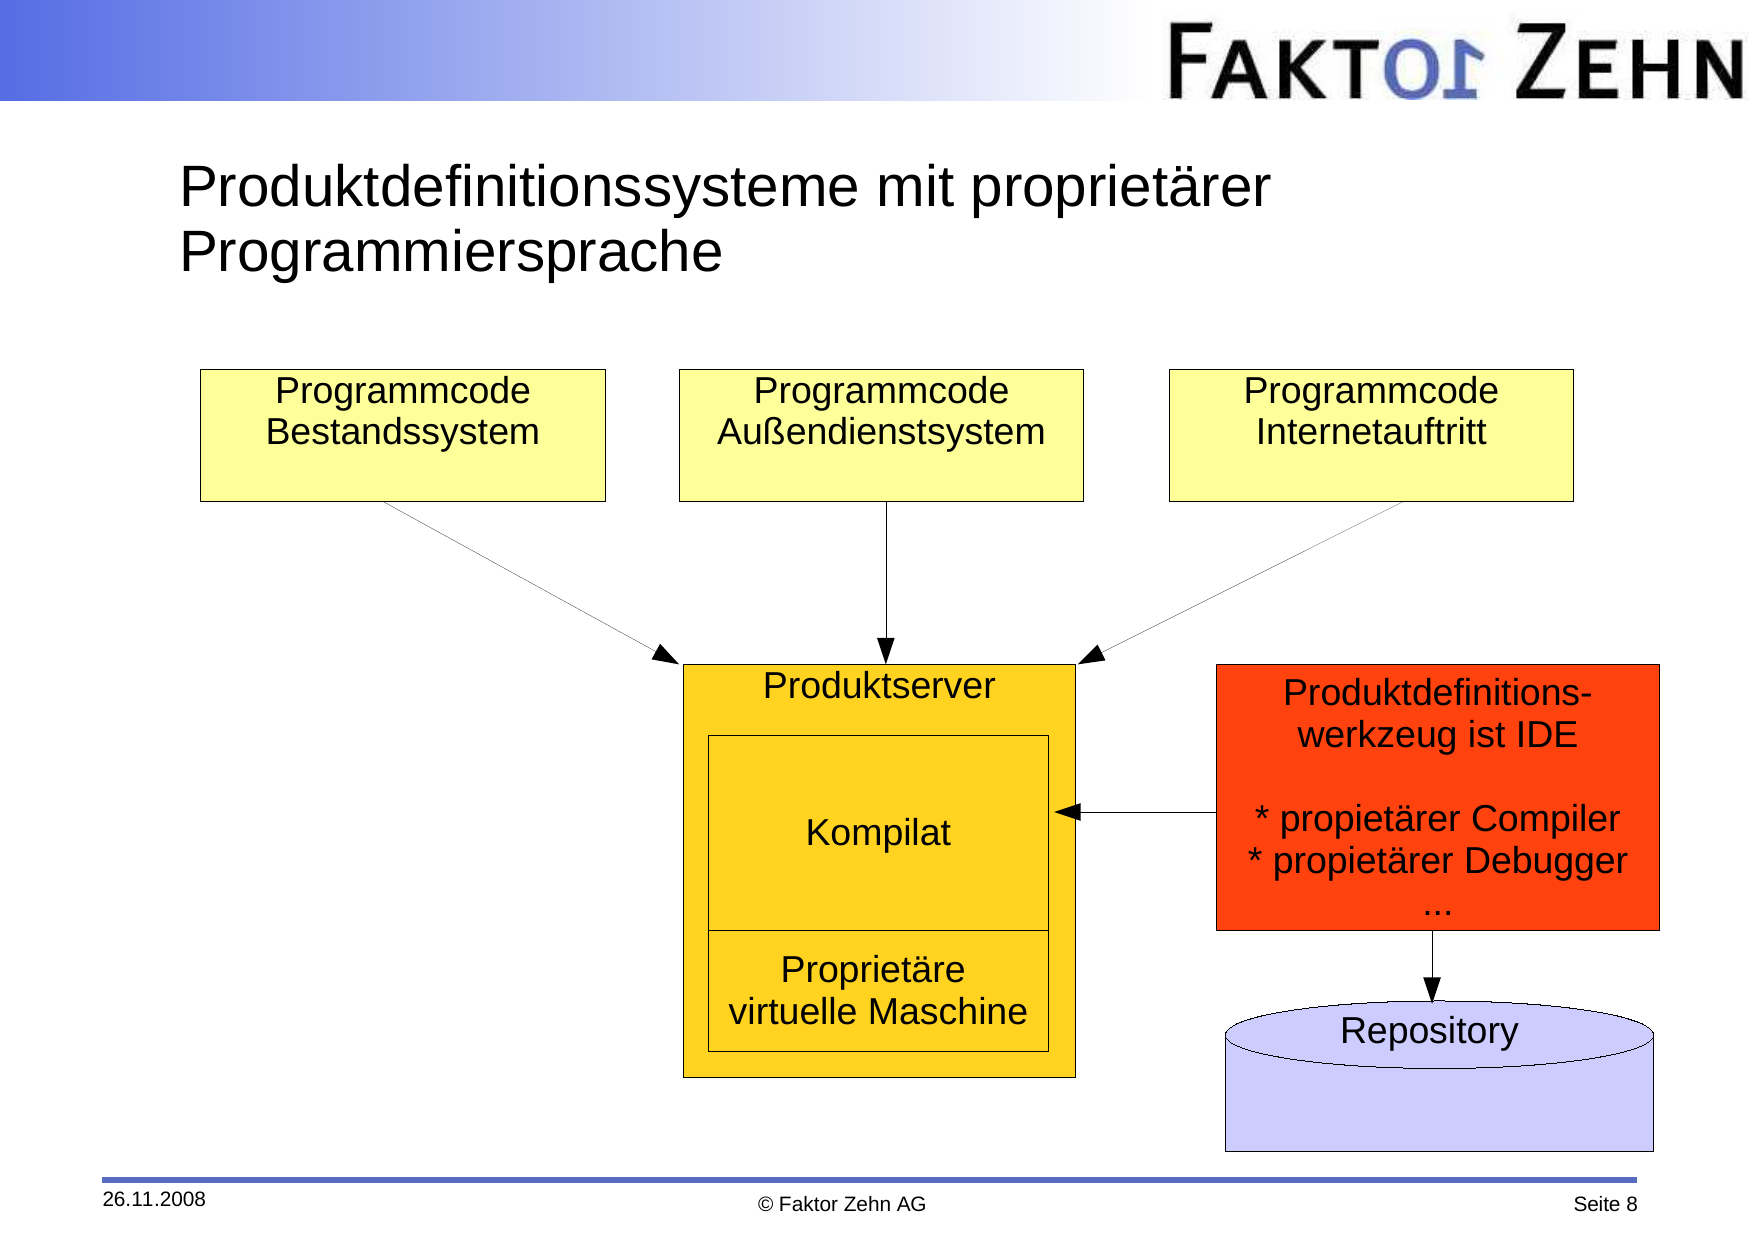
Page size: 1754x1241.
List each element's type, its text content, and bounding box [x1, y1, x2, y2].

text_box Programmcode Internetauftritt [1169, 369, 1574, 502]
text_box Produktserver [683, 664, 1076, 1078]
text_box [1225, 1000, 1654, 1152]
text_box Produktdefinitions- werkzeug ist IDE * propietärer Compiler * propietärer Debugger ... [1216, 664, 1660, 931]
text_box Programmcode Bestandssystem [200, 369, 606, 502]
title Produktdefinitionssysteme mit proprietärer Programmiersprache [179, 142, 1576, 296]
text_box Repository [1340, 1009, 1570, 1052]
text_box Kompilat [708, 735, 1049, 931]
text_box Proprietäre virtuelle Maschine [708, 931, 1049, 1052]
text_box Programmcode Außendienstsystem [679, 369, 1084, 502]
picture [1162, 7, 1752, 100]
